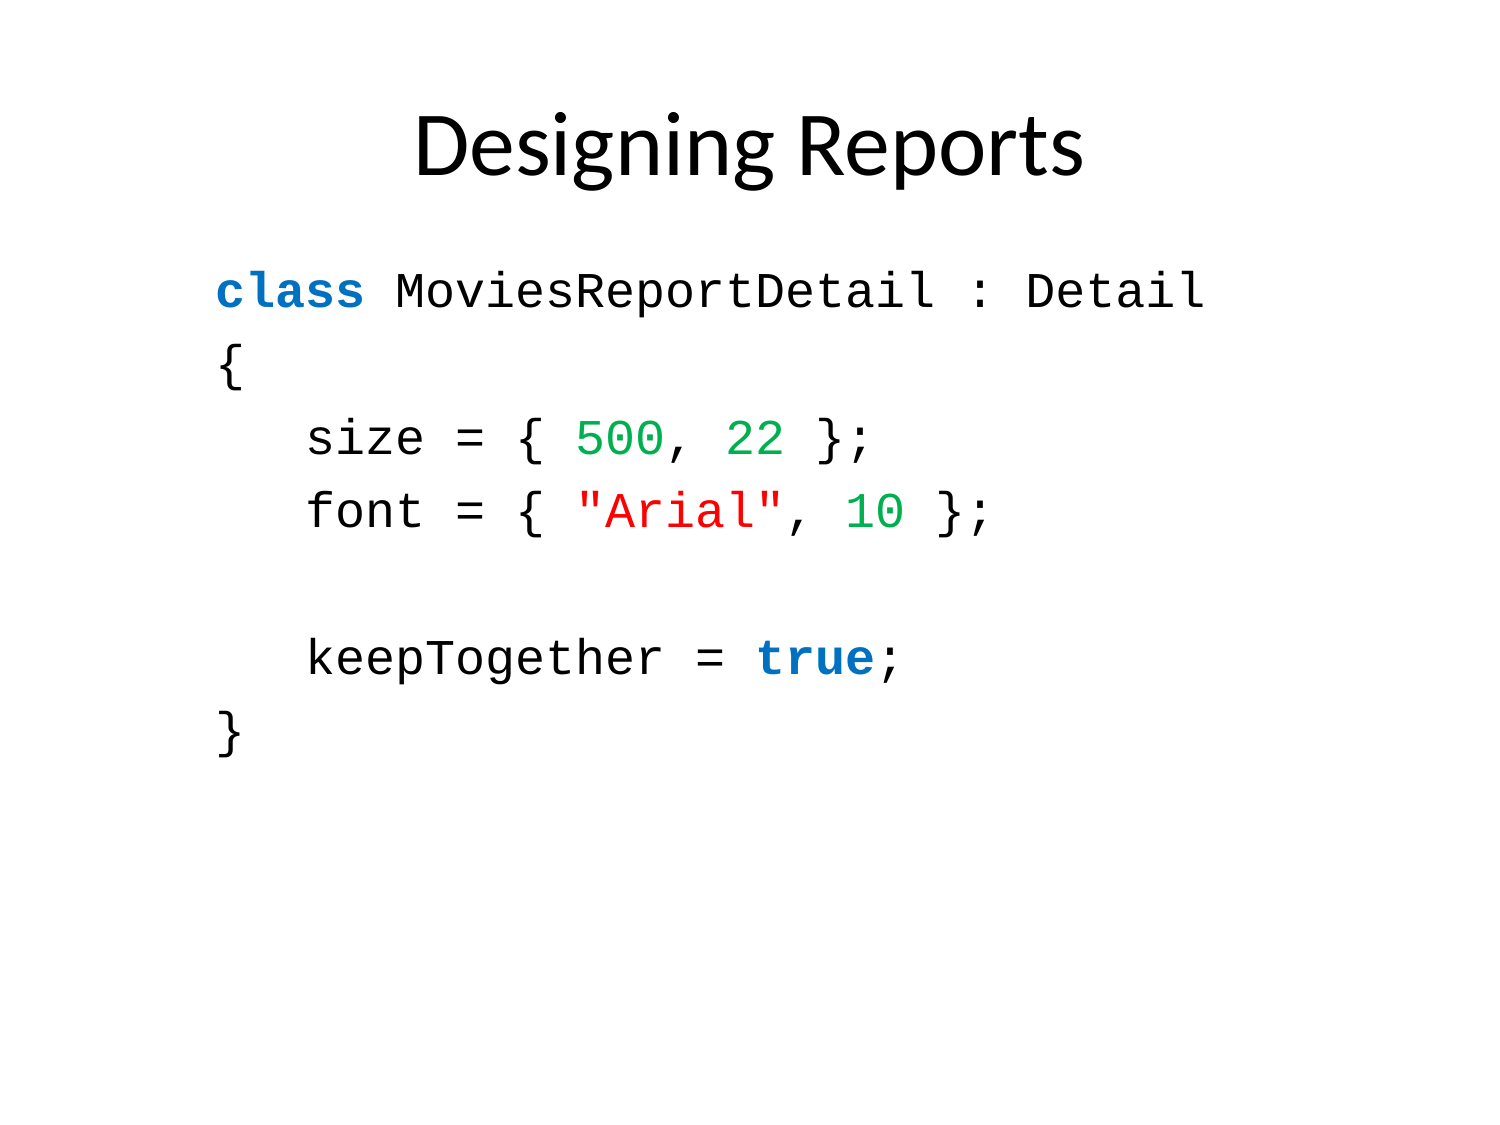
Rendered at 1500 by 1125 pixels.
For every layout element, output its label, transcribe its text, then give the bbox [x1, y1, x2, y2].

title Designing Reports [75, 45, 1425, 233]
list class MoviesReportDetail : Detail { size = { 500, 22 }; font = { "Arial", 10 }; keepTogether = true; } [200, 249, 1275, 813]
